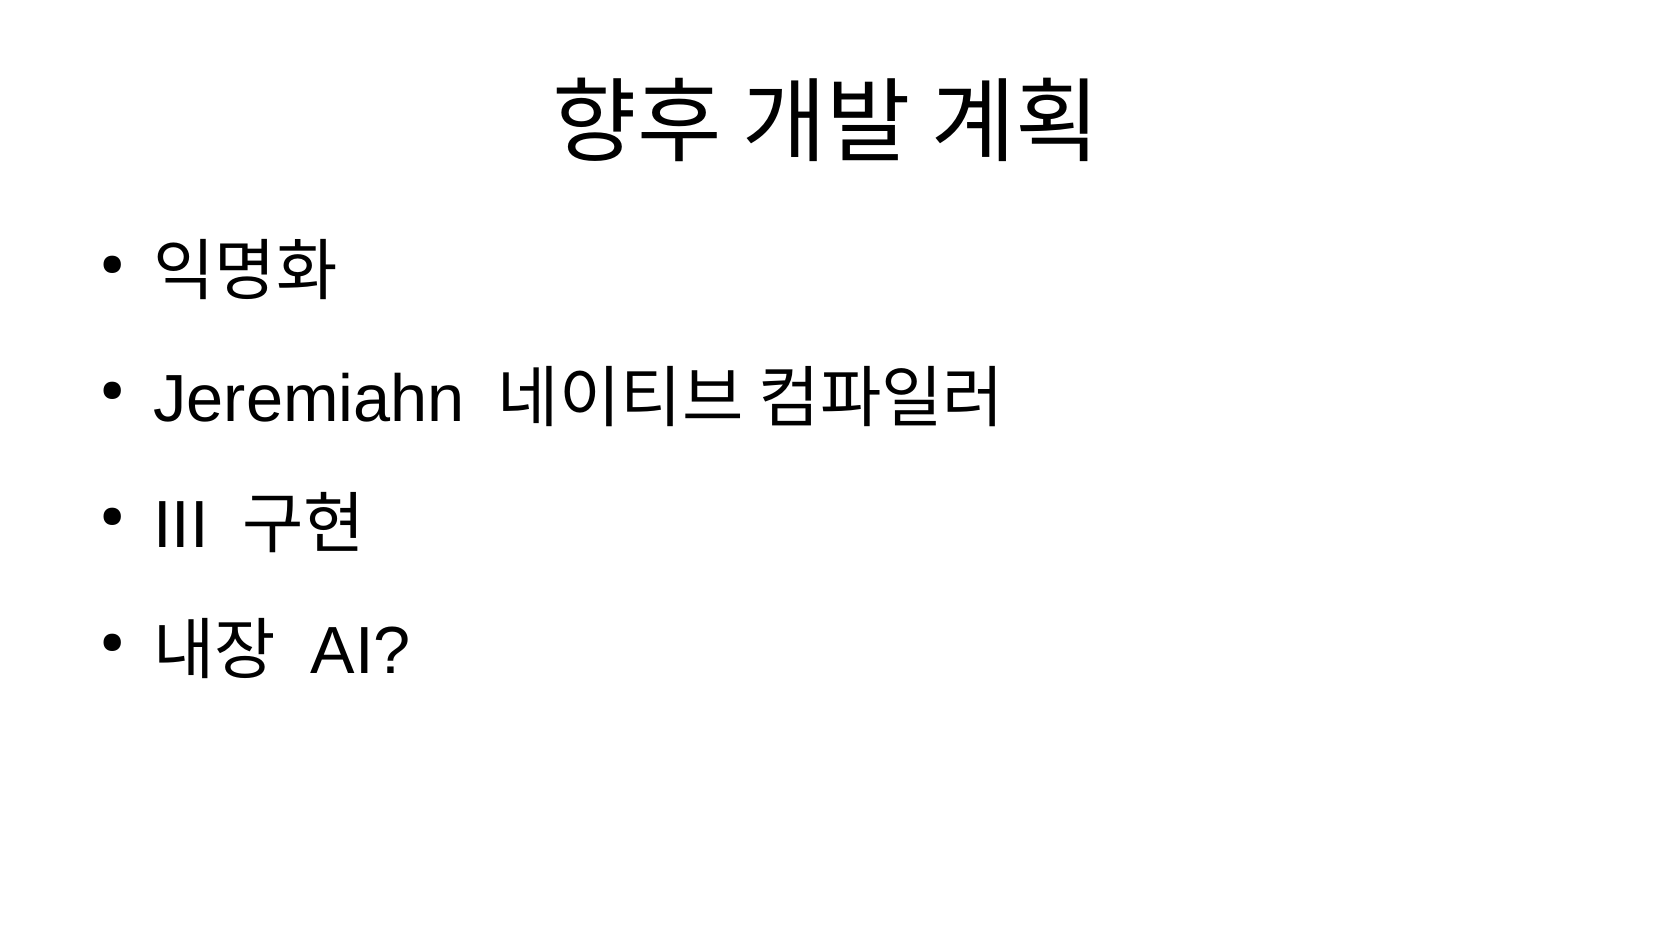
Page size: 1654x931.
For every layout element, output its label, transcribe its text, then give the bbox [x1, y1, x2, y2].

list 익명화 Jeremiahn 네이티브 컴파일러 III 구현 내장 AI? [82, 217, 1571, 758]
title 향후 개발 계획 [82, 37, 1571, 193]
